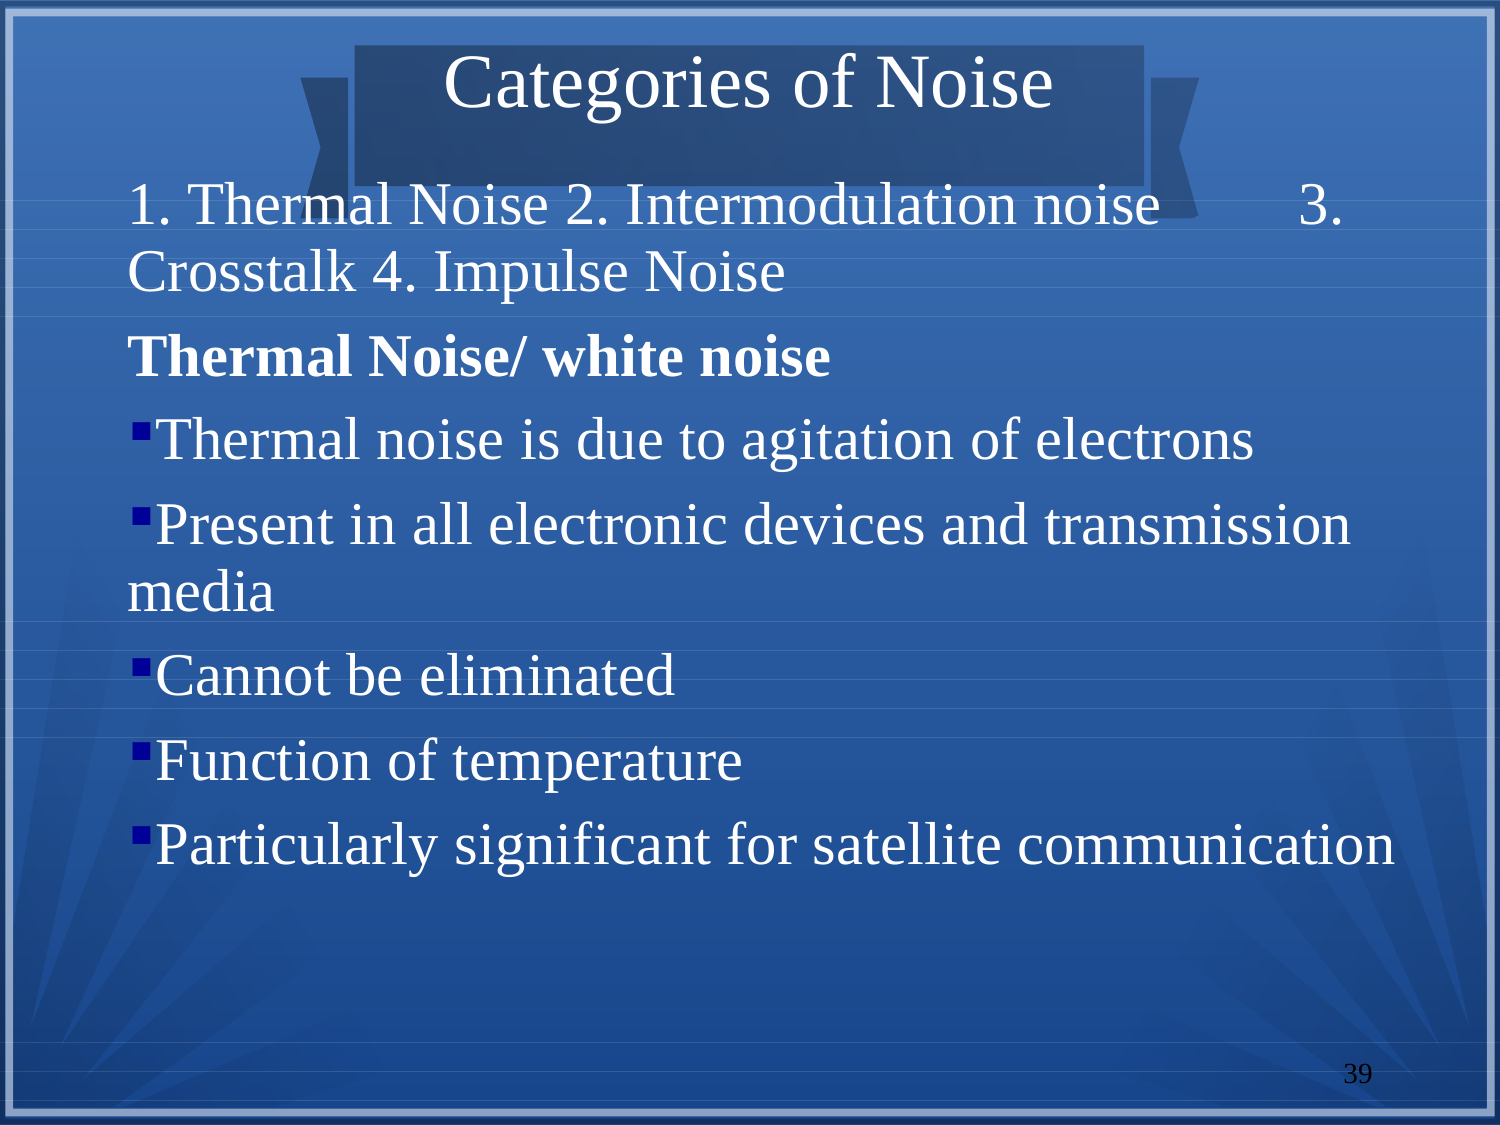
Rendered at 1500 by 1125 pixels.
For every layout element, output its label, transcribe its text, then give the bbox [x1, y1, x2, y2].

title Categories of Noise [112, 0, 1388, 162]
text_box 47 [1074, 1050, 1388, 1125]
list 1. Thermal Noise 2. Intermodulation noise 3. Crosstalk 4. Impulse Noise Thermal Noise/ white noise Thermal noise is due to agitation of electrons Present in all electronic devices and transmission media Cannot be eliminated Function of temperature Particularly significant for satellite communication [112, 162, 1463, 1051]
